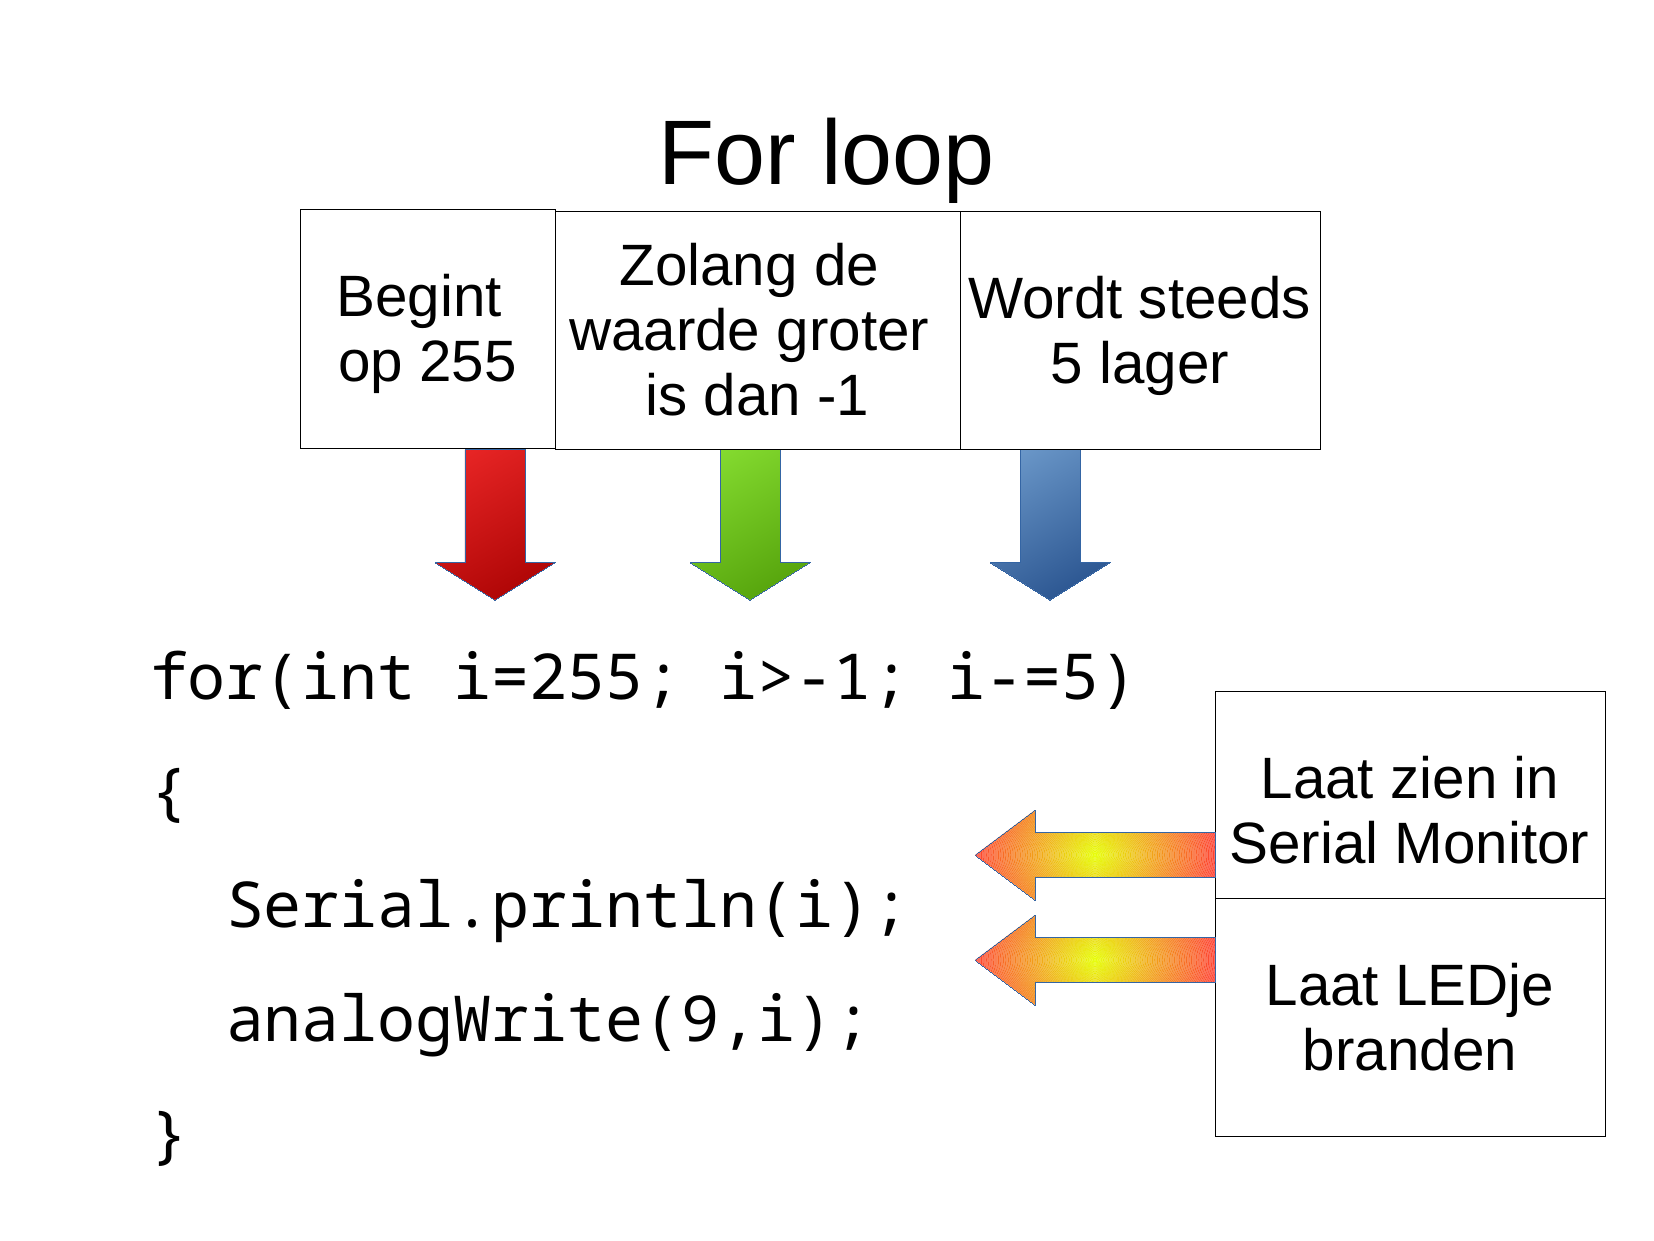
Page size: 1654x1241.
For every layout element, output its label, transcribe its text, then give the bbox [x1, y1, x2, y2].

text_box [690, 450, 811, 601]
text_box Wordt steeds 5 lager [960, 211, 1321, 450]
list for(int i=255; i>-1; i-=5) { Serial.println(i); analogWrite(9,i); } [82, 290, 1571, 1186]
text_box Laat LEDje branden [1215, 898, 1606, 1137]
text_box [975, 915, 1216, 1006]
text_box Begint op 255 [300, 209, 556, 449]
title For loop [82, 49, 1571, 257]
text_box [975, 810, 1216, 901]
text_box [435, 449, 556, 601]
text_box Zolang de waarde groter is dan -1 [555, 211, 960, 450]
text_box [990, 450, 1111, 601]
text_box Laat zien in Serial Monitor [1215, 691, 1606, 898]
